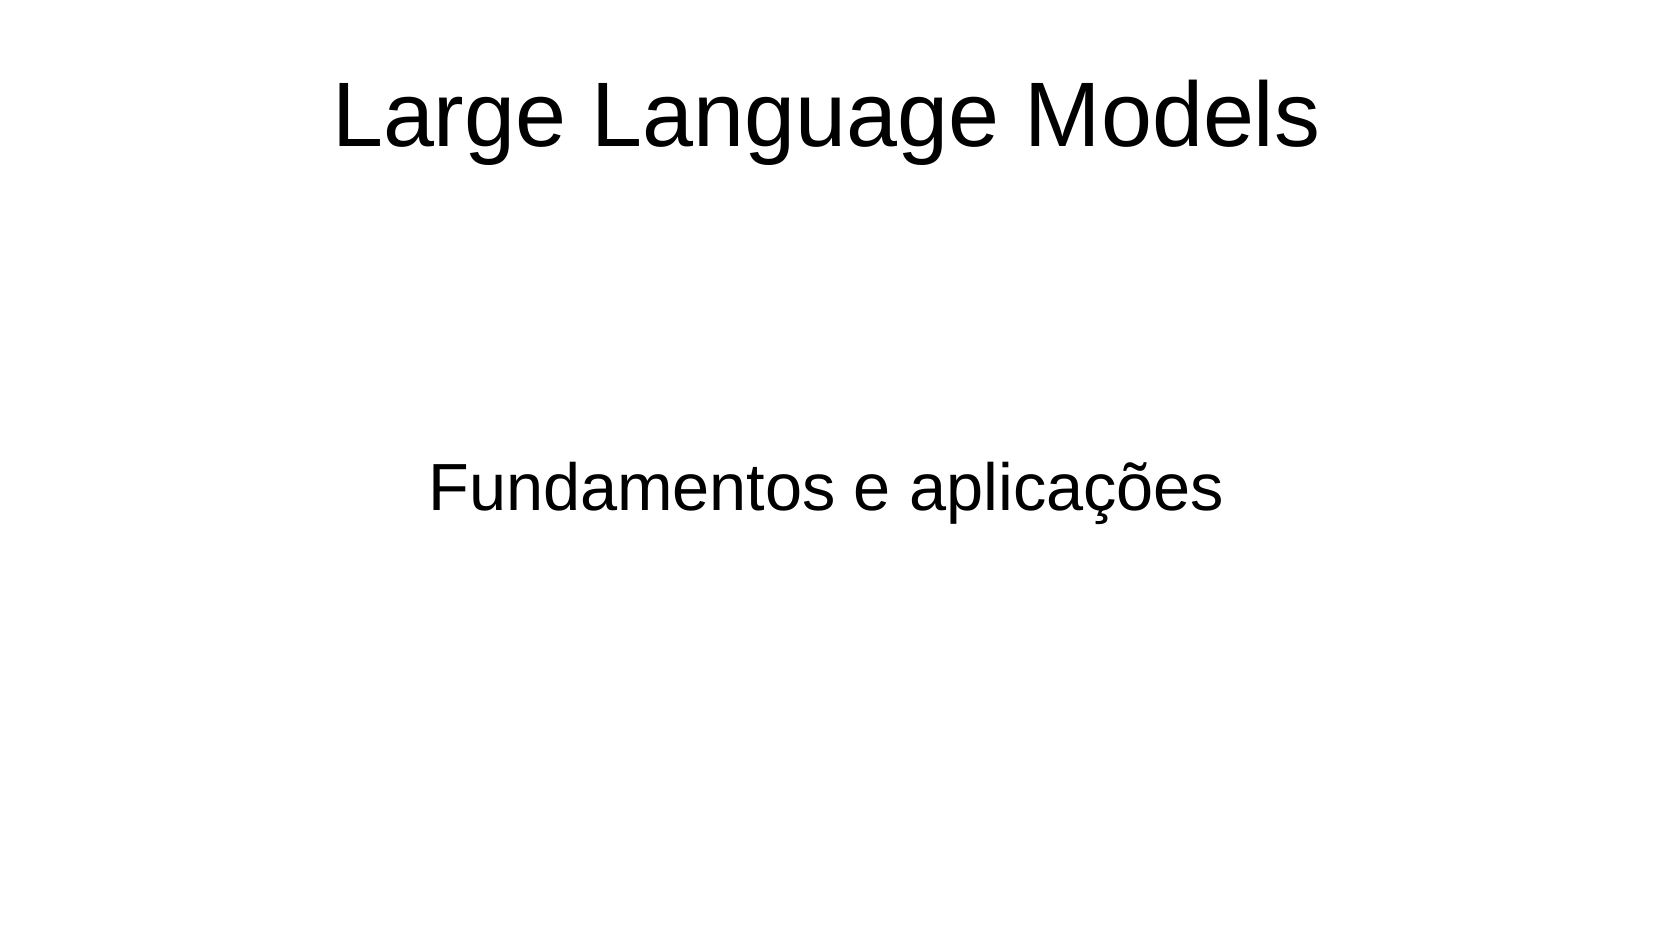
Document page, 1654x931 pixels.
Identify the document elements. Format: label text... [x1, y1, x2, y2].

subtitle Fundamentos e aplicações [82, 217, 1571, 758]
title Large Language Models [82, 37, 1571, 193]
